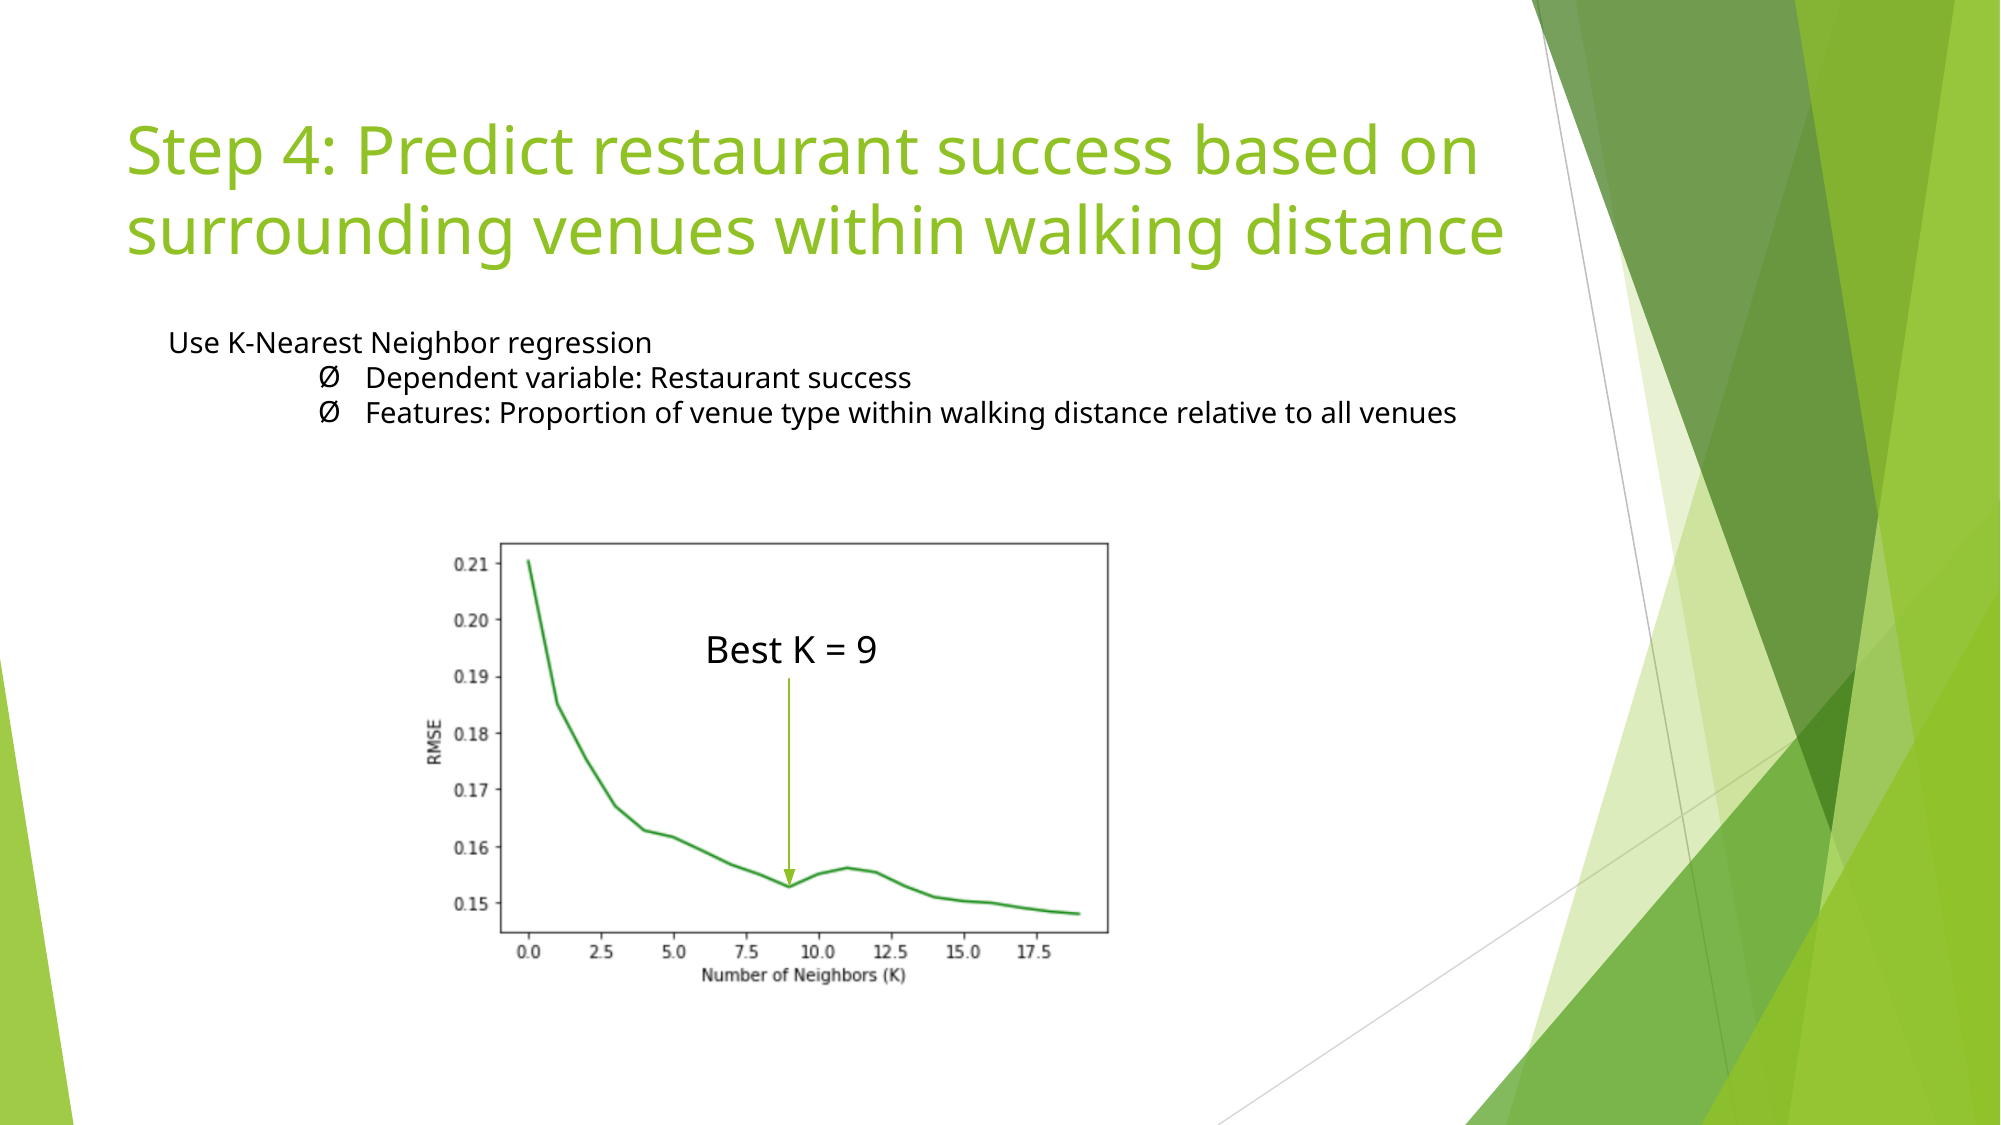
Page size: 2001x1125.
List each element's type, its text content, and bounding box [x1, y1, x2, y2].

text_box Best K = 9 [690, 618, 889, 679]
picture [411, 533, 1128, 1001]
title Step 4: Predict restaurant success based on surrounding venues within walking distance [111, 99, 1558, 317]
text_box Use K-Nearest Neighbor regression Dependent variable: Restaurant success Features: Proportion of venue type within walking distance relative to all venues [153, 316, 1386, 438]
